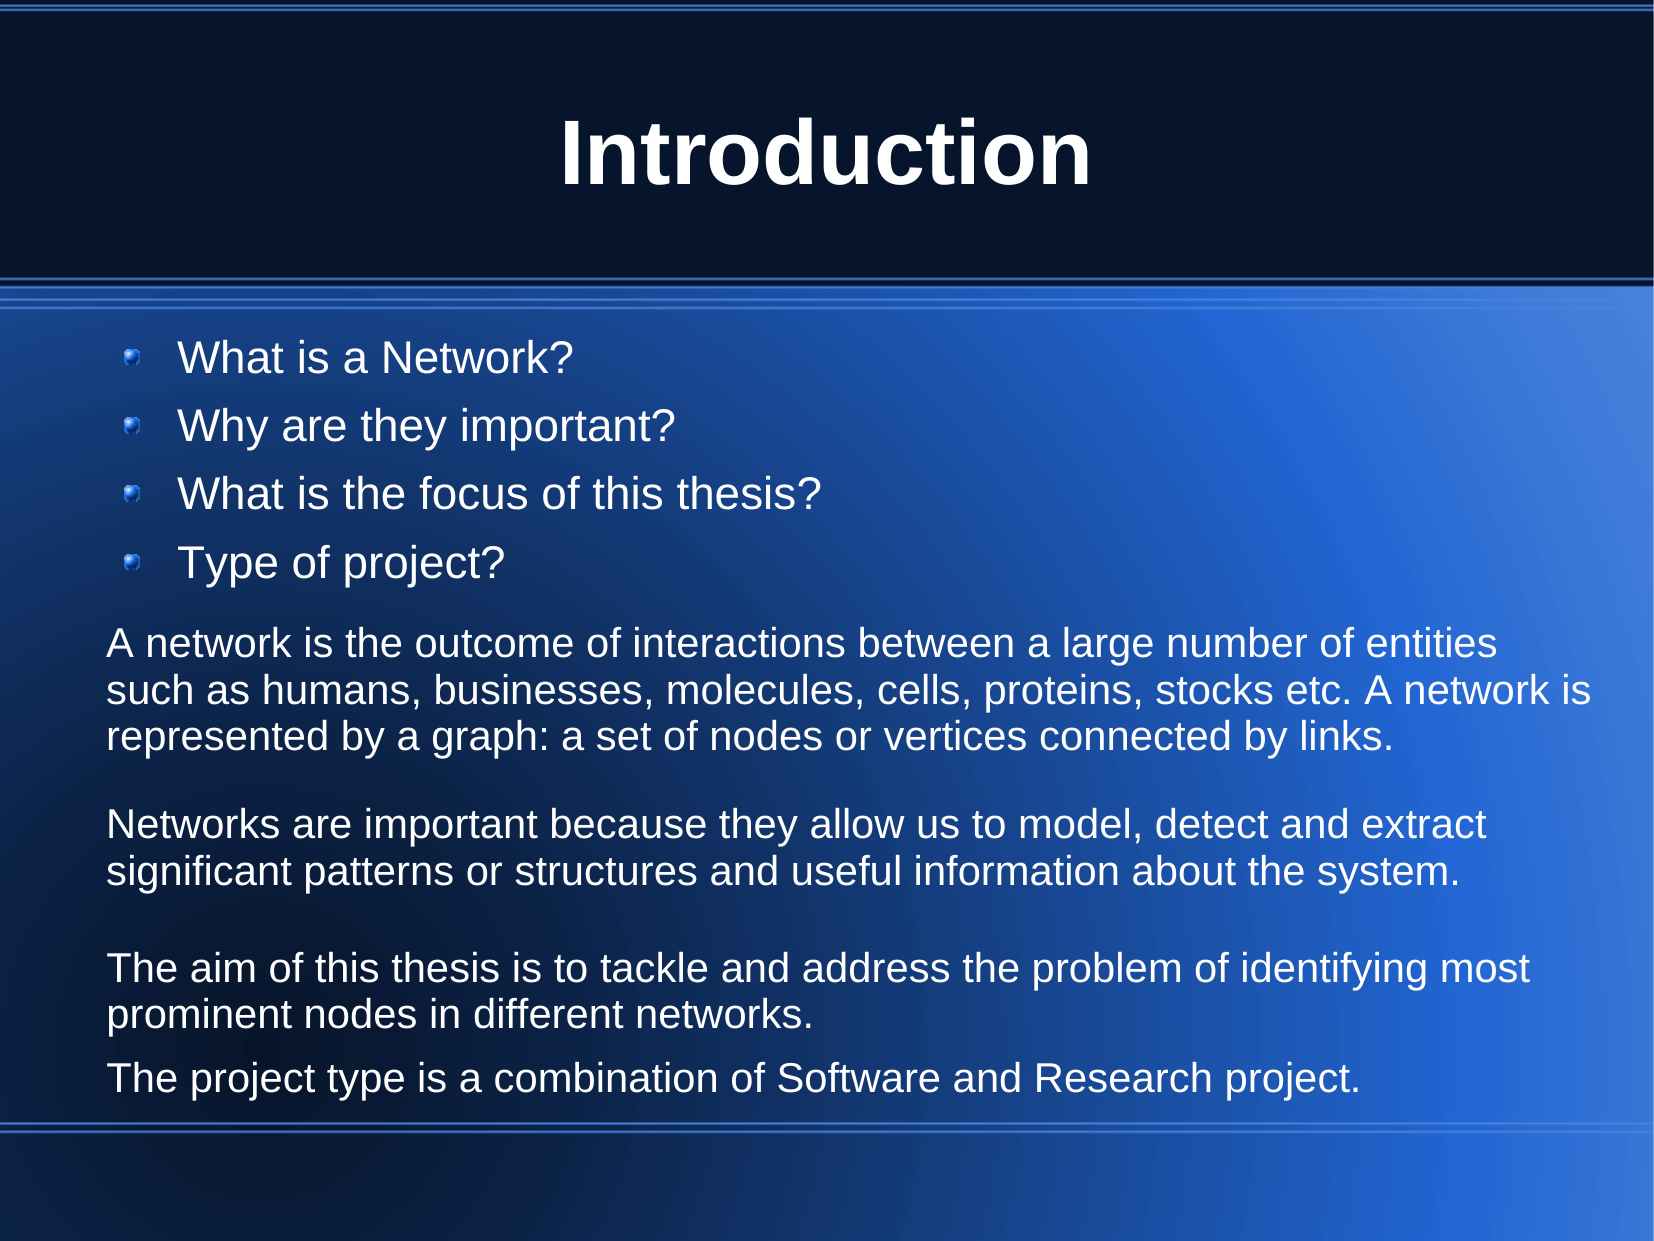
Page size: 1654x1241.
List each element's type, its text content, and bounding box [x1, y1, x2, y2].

picture [0, 0, 1654, 1241]
list A network is the outcome of interactions between a large number of entities such as humans, businesses, molecules, cells, proteins, stocks etc. A network is represented by a graph: a set of nodes or vertices connected by links. [106, 620, 1595, 833]
list What is a Network? Why are they important? What is the focus of this thesis? Type of project? [106, 331, 1595, 603]
list The aim of this thesis is to tackle and address the problem of identifying most prominent nodes in different networks. The project type is a combination of Software and Research project. [106, 944, 1595, 1174]
title Introduction [82, 49, 1571, 257]
list Networks are important because they allow us to model, detect and extract significant patterns or structures and useful information about the system. [106, 833, 1595, 944]
